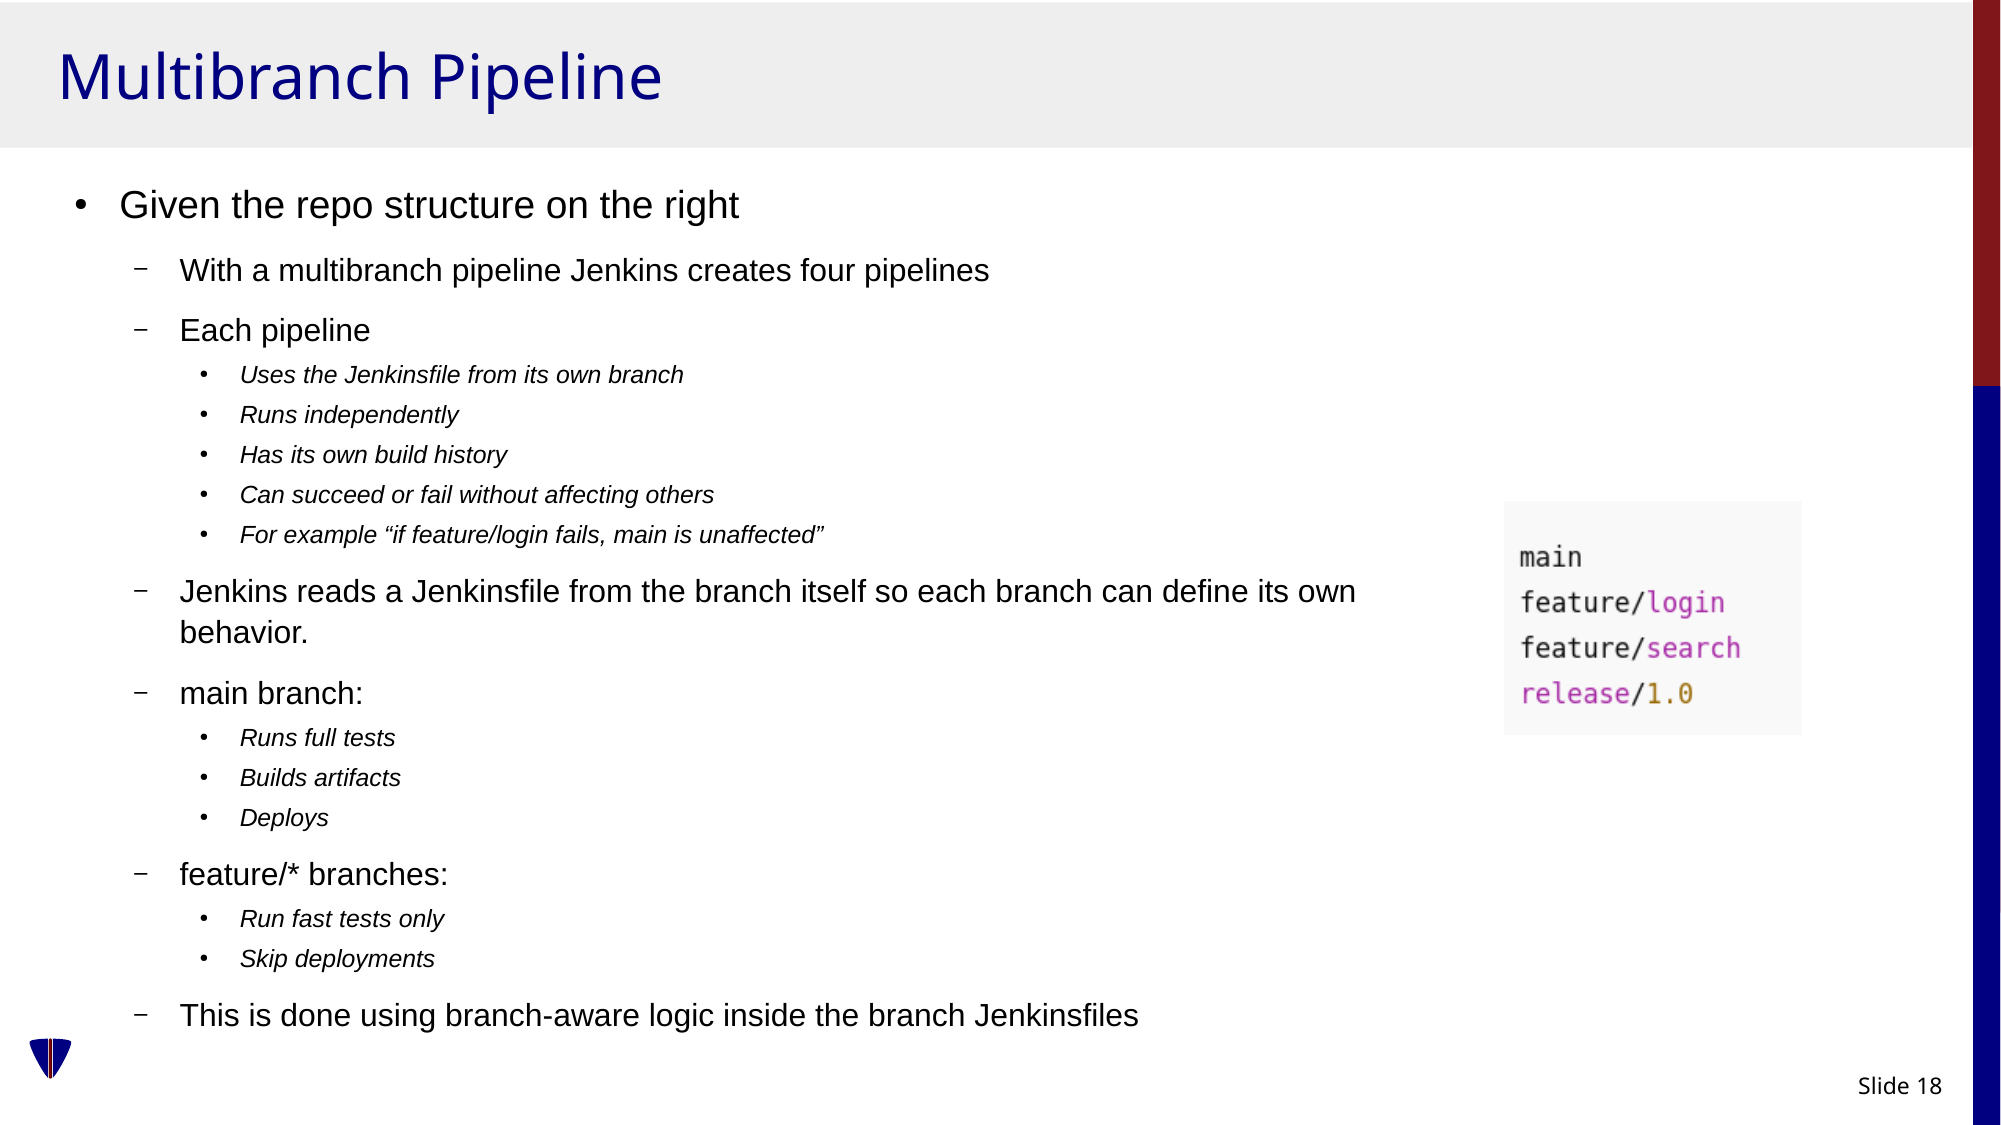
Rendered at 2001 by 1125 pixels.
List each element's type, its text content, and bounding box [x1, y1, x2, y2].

picture [1504, 501, 1802, 735]
list Given the repo structure on the right With a multibranch pipeline Jenkins creates four pipelines Each pipeline Uses the Jenkinsfile from its own branch Runs independently Has its own build history Can succeed or fail without affecting others For example “if feature/login fails, main is unaffected” Jenkins reads a Jenkinsfile from the branch itself so each branch can define its own behavior. main branch: Runs full tests Builds artifacts Deploys feature/* branches: Run fast tests only Skip deployments This is done using branch-aware logic inside the branch Jenkinsfiles [59, 177, 1359, 1034]
title Multibranch Pipeline [0, 2, 1973, 148]
